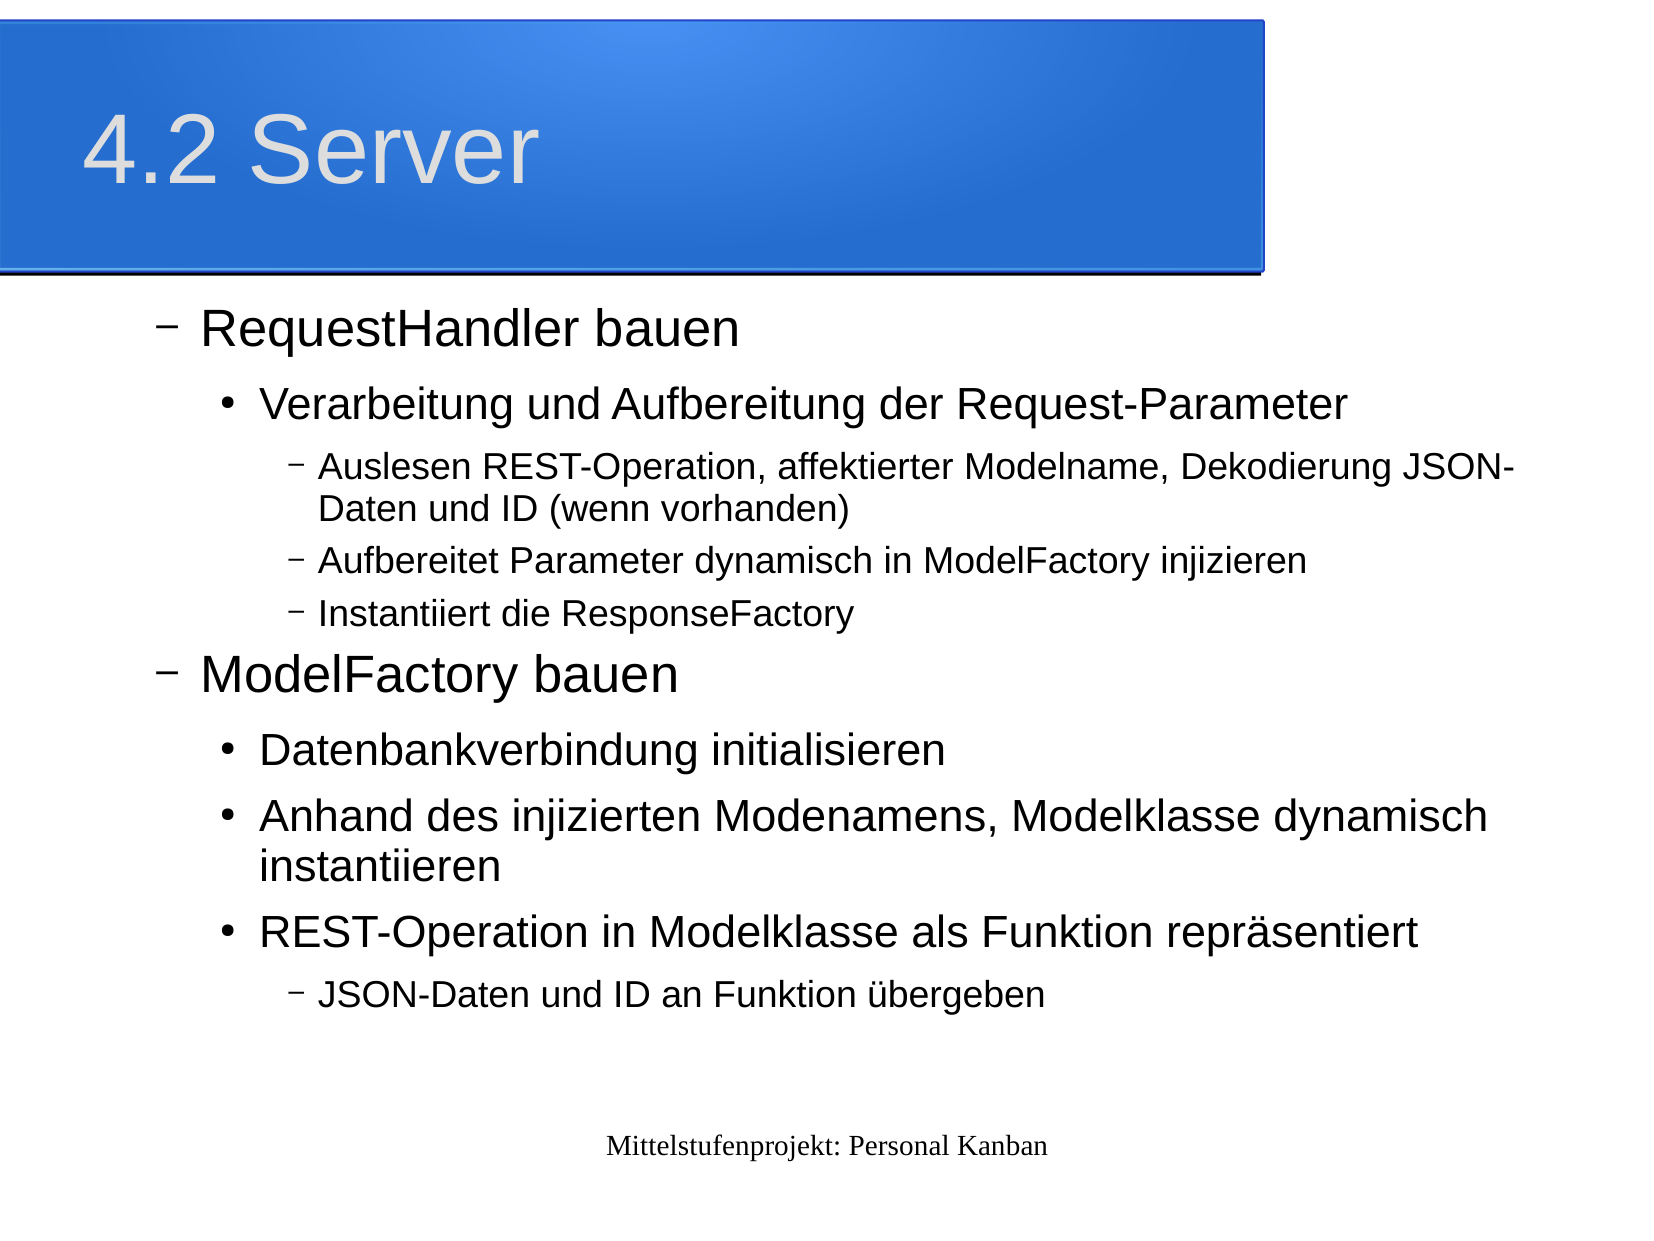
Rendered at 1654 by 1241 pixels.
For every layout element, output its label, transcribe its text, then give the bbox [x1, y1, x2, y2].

list RequestHandler bauen Verarbeitung und Aufbereitung der Request-Parameter Auslesen REST-Operation, affektierter Modelname, Dekodierung JSON-Daten und ID (wenn vorhanden) Aufbereitet Parameter dynamisch in ModelFactory injizieren Instantiiert die ResponseFactory ModelFactory bauen Datenbankverbindung initialisieren Anhand des injizierten Modenamens, Modelklasse dynamisch instantiieren REST-Operation in Modelklasse als Funktion repräsentiert JSON-Daten und ID an Funktion übergeben [82, 299, 1571, 1019]
title 4.2 Server [82, 47, 1235, 252]
